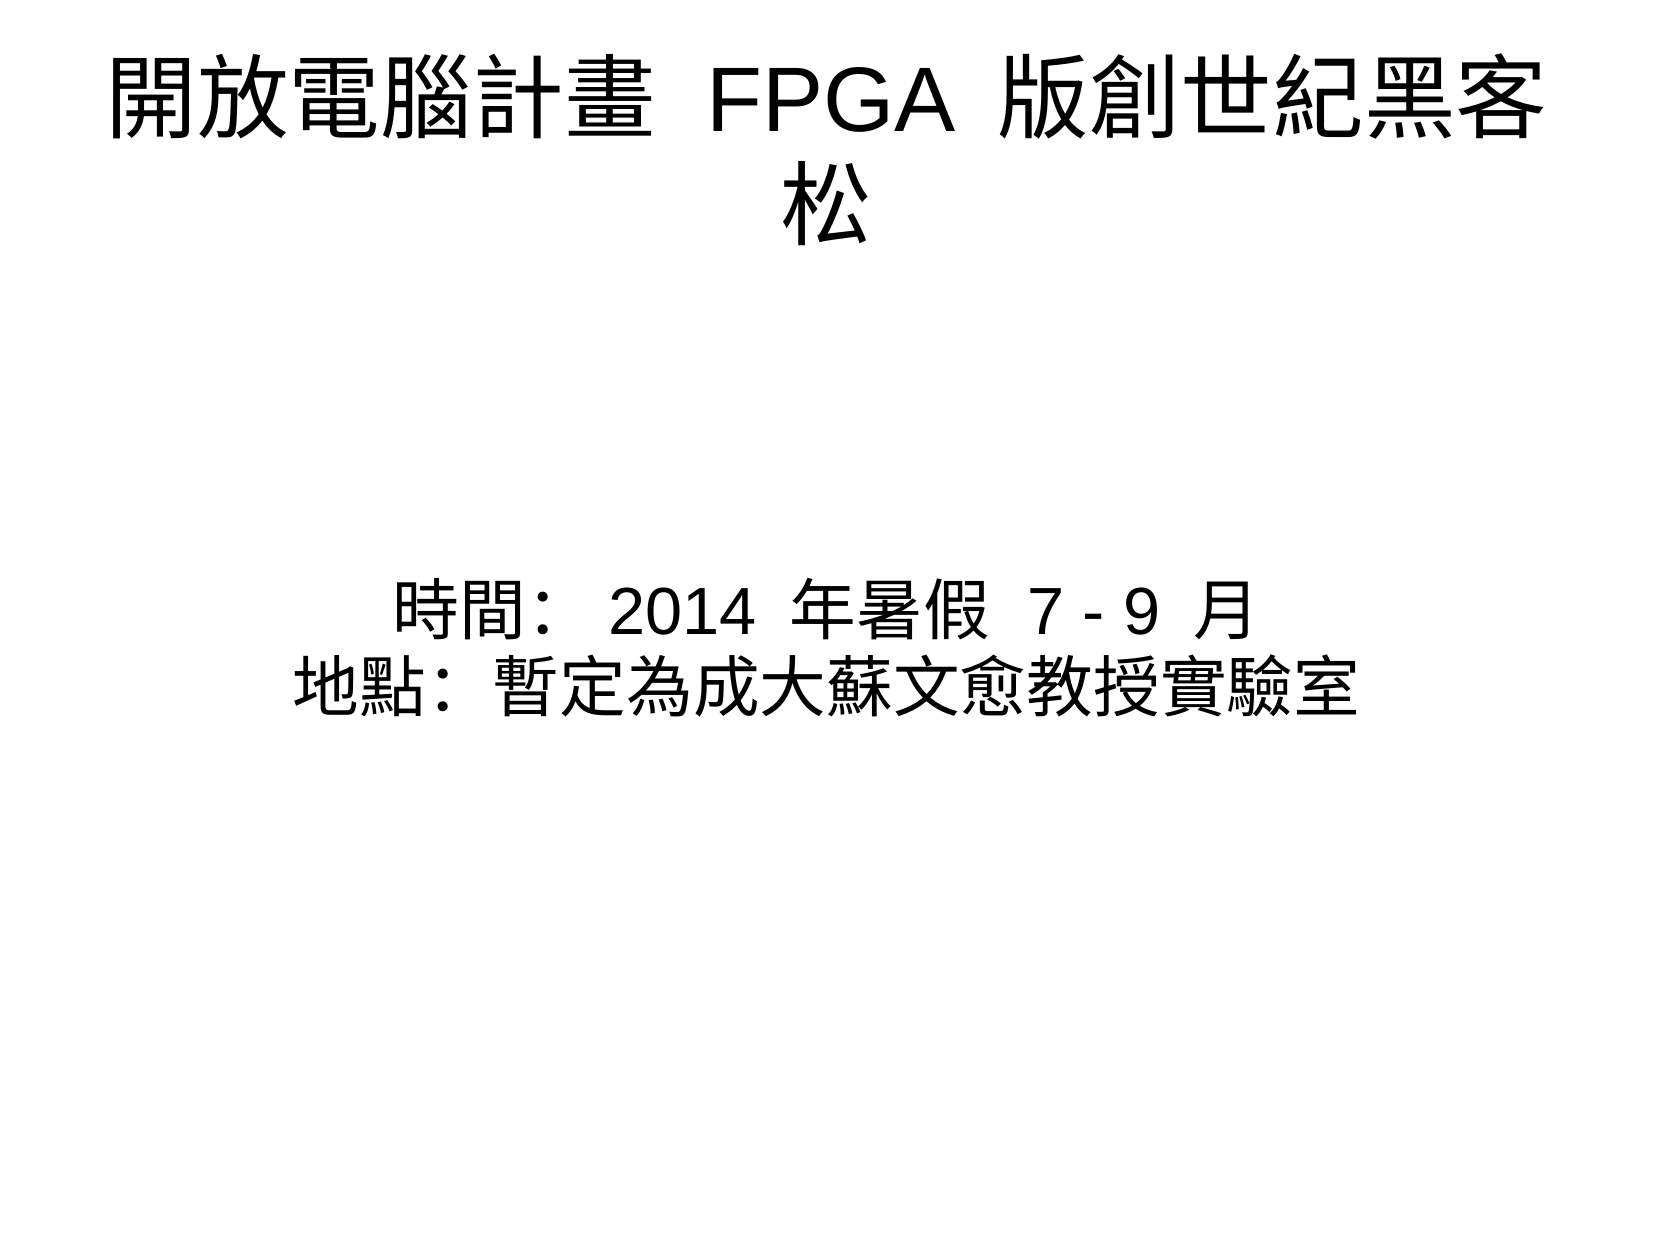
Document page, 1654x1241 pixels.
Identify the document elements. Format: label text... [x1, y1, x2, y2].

title 開放電腦計畫 FPGA 版創世紀黑客松 [82, 45, 1571, 261]
subtitle 時間：2014 年暑假 7 - 9 月 地點：暫定為成大蘇文愈教授實驗室 [82, 290, 1571, 1010]
